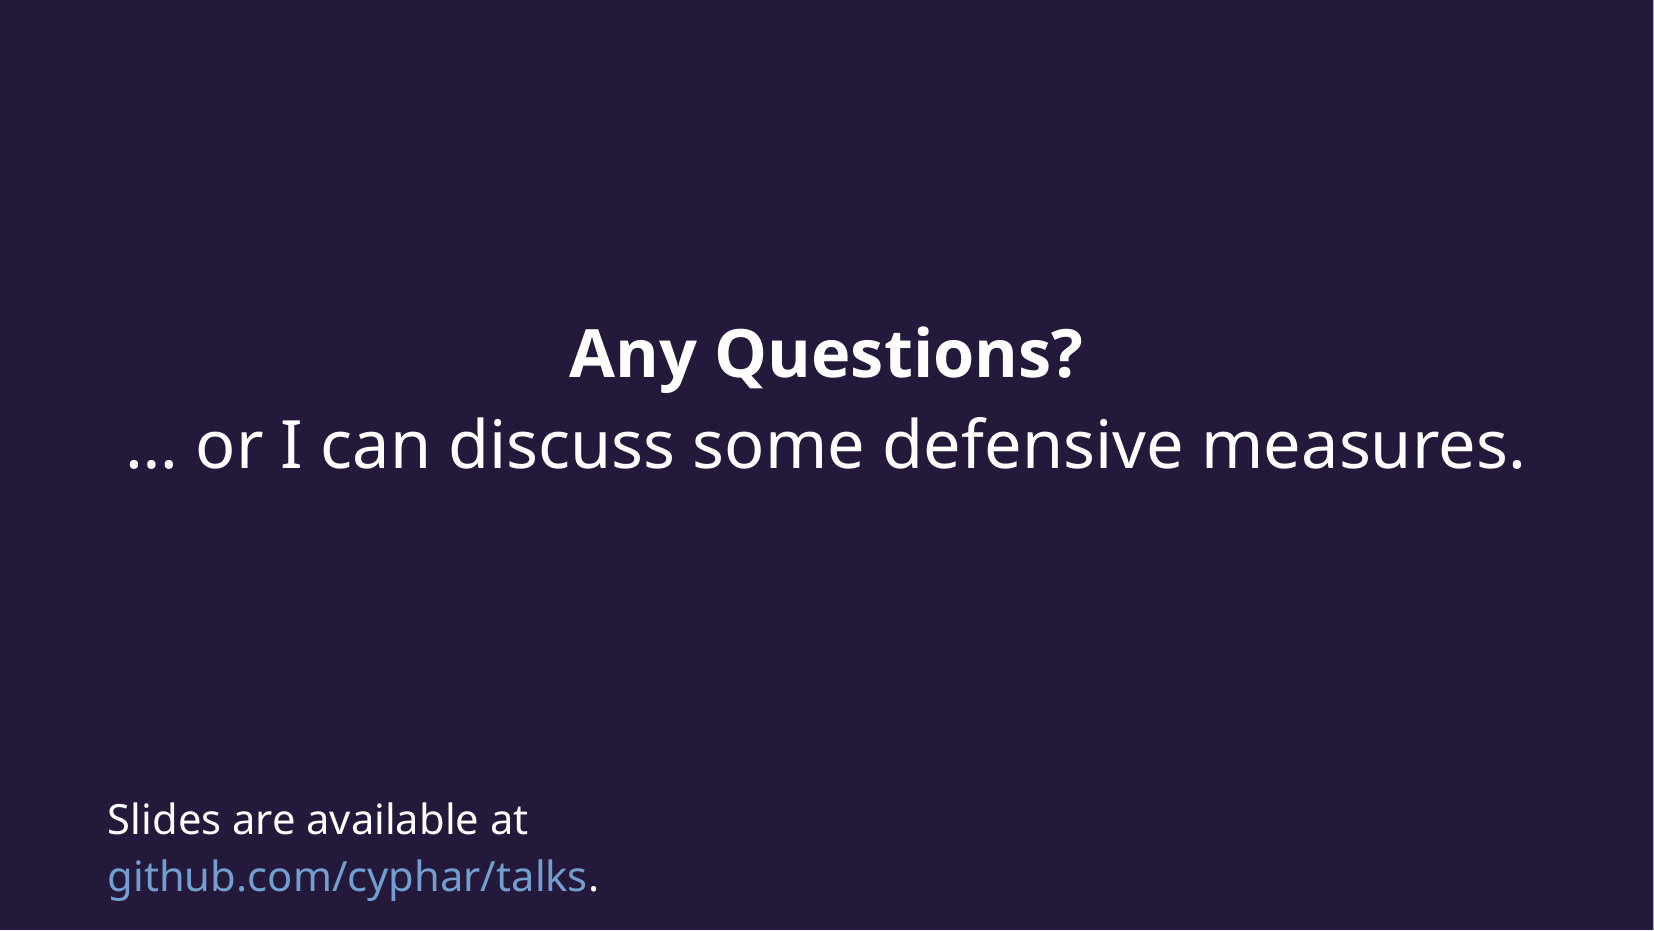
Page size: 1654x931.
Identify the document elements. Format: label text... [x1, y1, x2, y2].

text_box Slides are available at github.com/cyphar/talks. [93, 782, 901, 855]
subtitle Any Questions? … or I can discuss some defensive measures. [82, 37, 1571, 757]
